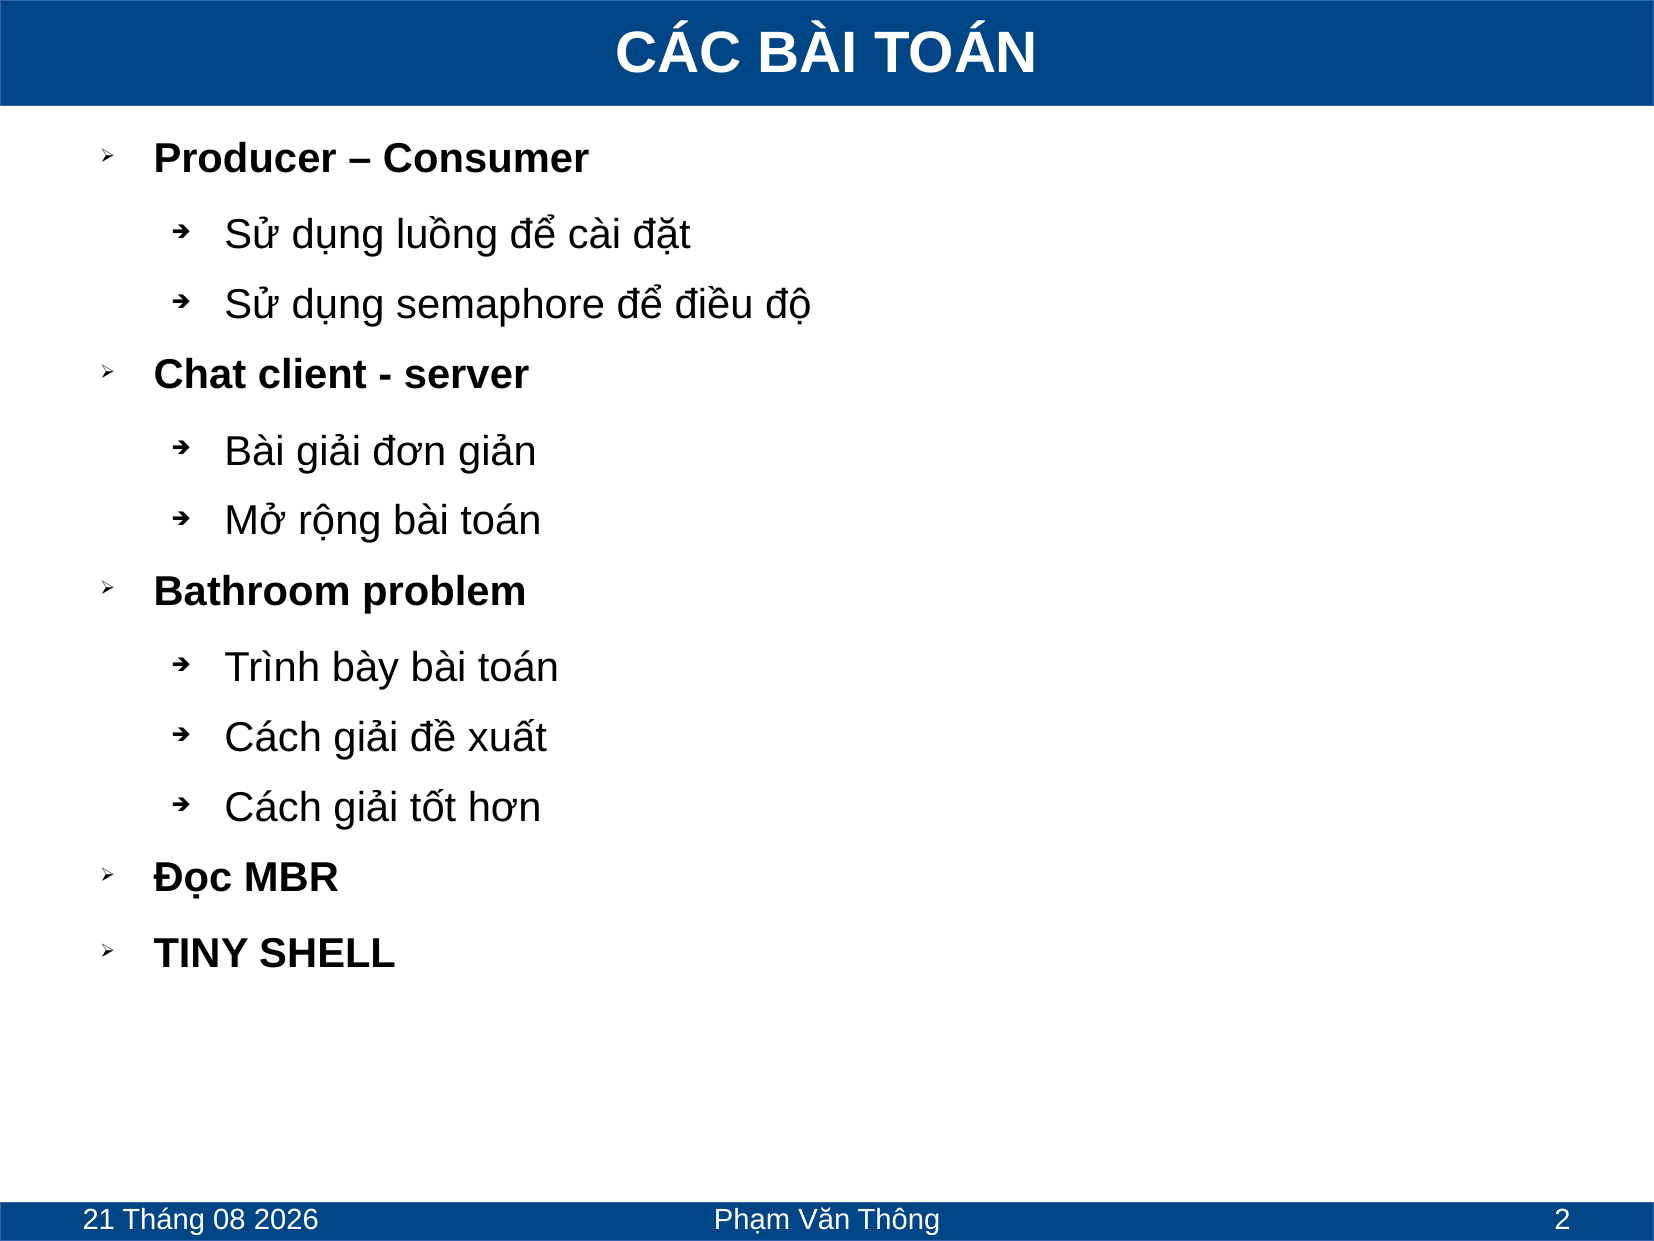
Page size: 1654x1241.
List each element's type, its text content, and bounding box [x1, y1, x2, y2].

title CÁC BÀI TOÁN [0, 0, 1654, 106]
list Producer – Consumer Sử dụng luồng để cài đặt Sử dụng semaphore để điều độ Chat client - server Bài giải đơn giản Mở rộng bài toán Bathroom problem Trình bày bài toán Cách giải đề xuất Cách giải tốt hơn Đọc MBR TINY SHELL [82, 135, 1571, 1171]
